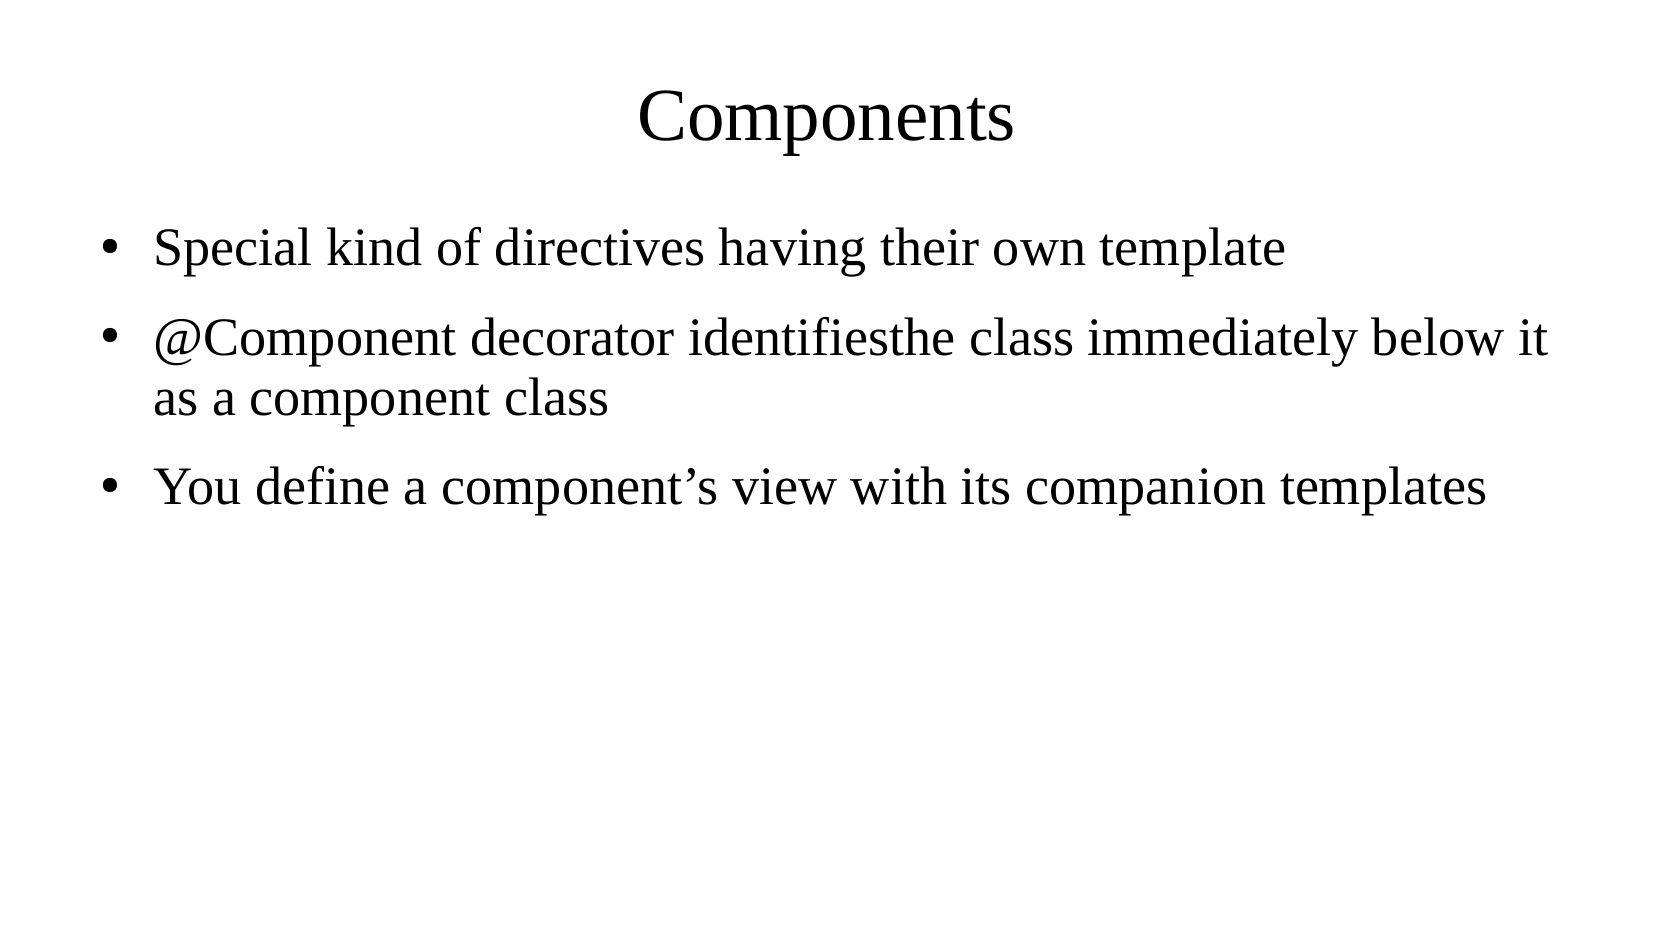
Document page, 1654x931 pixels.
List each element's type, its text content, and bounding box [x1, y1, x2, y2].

title Components [82, 37, 1571, 193]
list Special kind of directives having their own template @Component decorator identifiesthe class immediately below it as a component class You define a component’s view with its companion templates [82, 217, 1571, 758]
